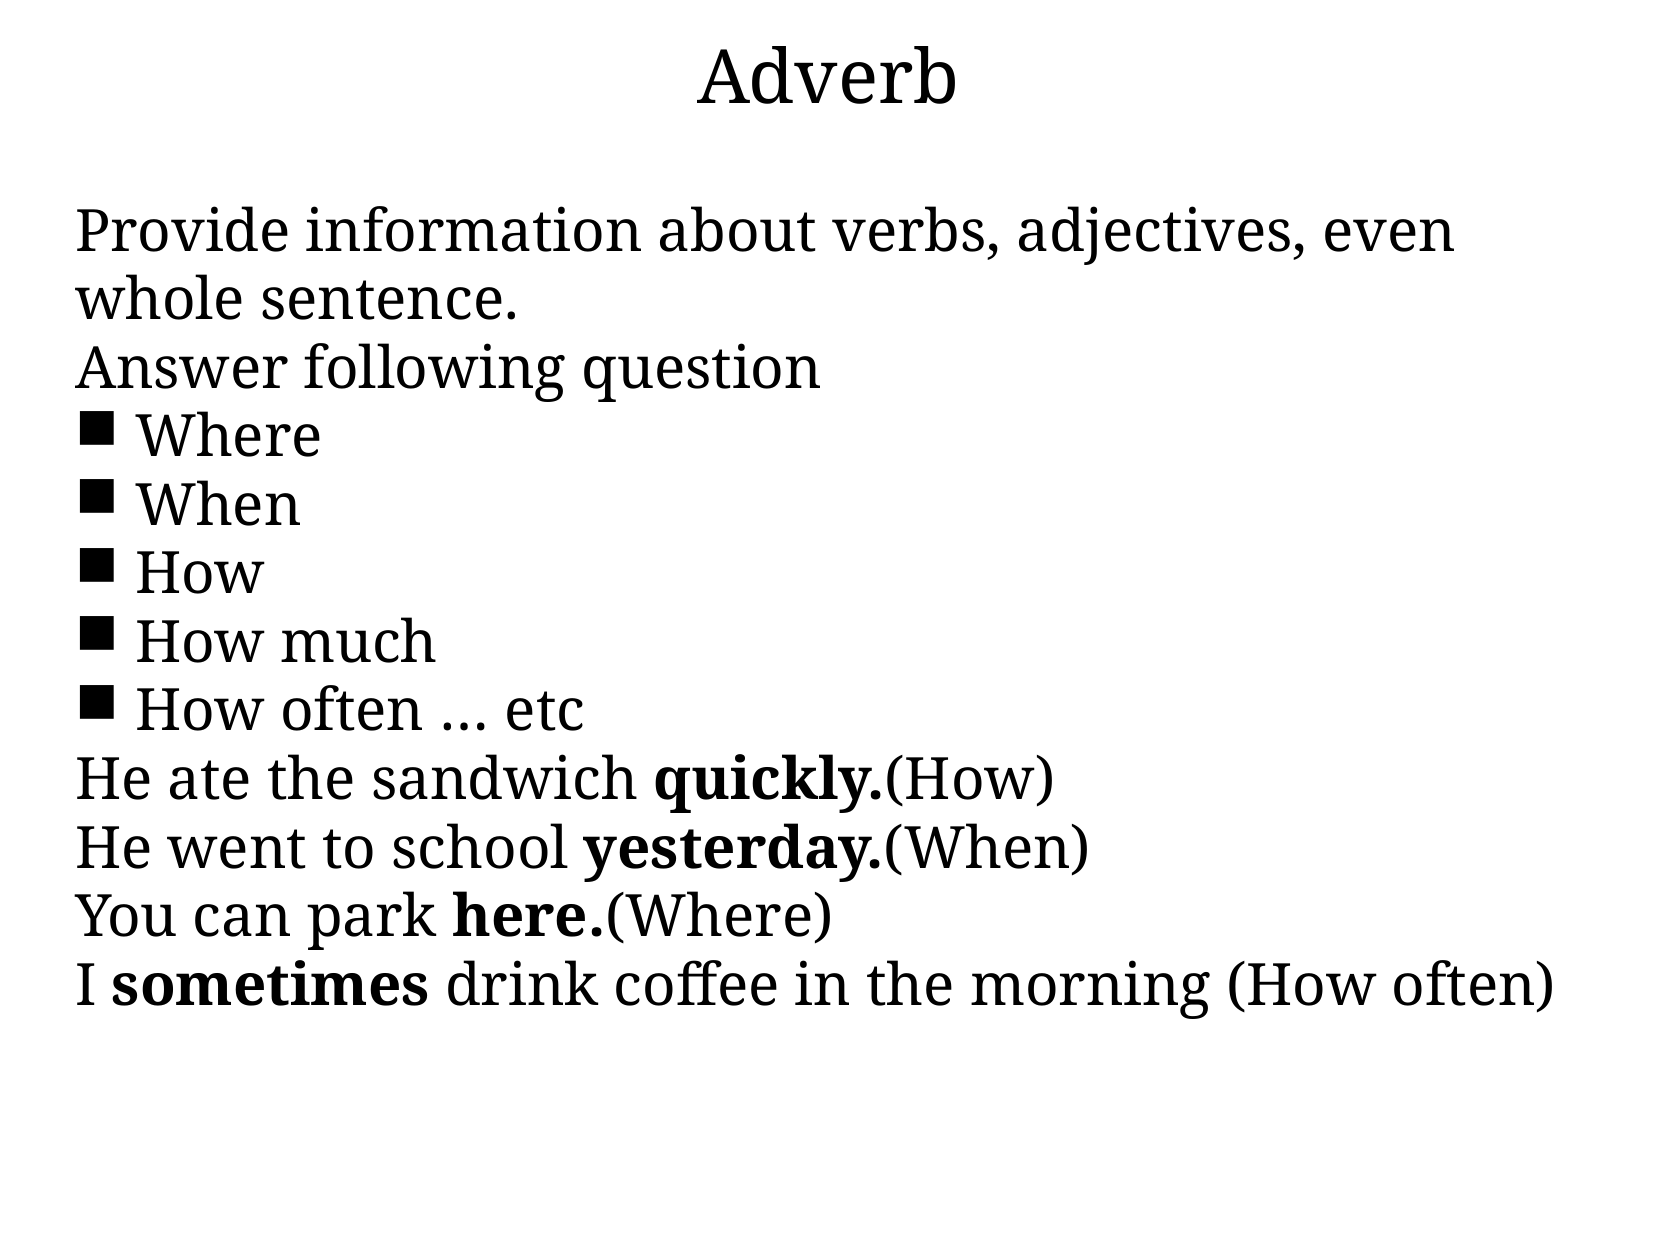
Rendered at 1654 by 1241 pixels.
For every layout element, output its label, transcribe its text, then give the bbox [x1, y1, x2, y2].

text_box Provide information about verbs, adjectives, even whole sentence. Answer following question Where When How How much How often … etc He ate the sandwich quickly.(How) He went to school yesterday.(When) You can park here.(Where) I sometimes drink coffee in the morning (How often) [74, 195, 1563, 1215]
text_box Adverb [82, 17, 1575, 135]
